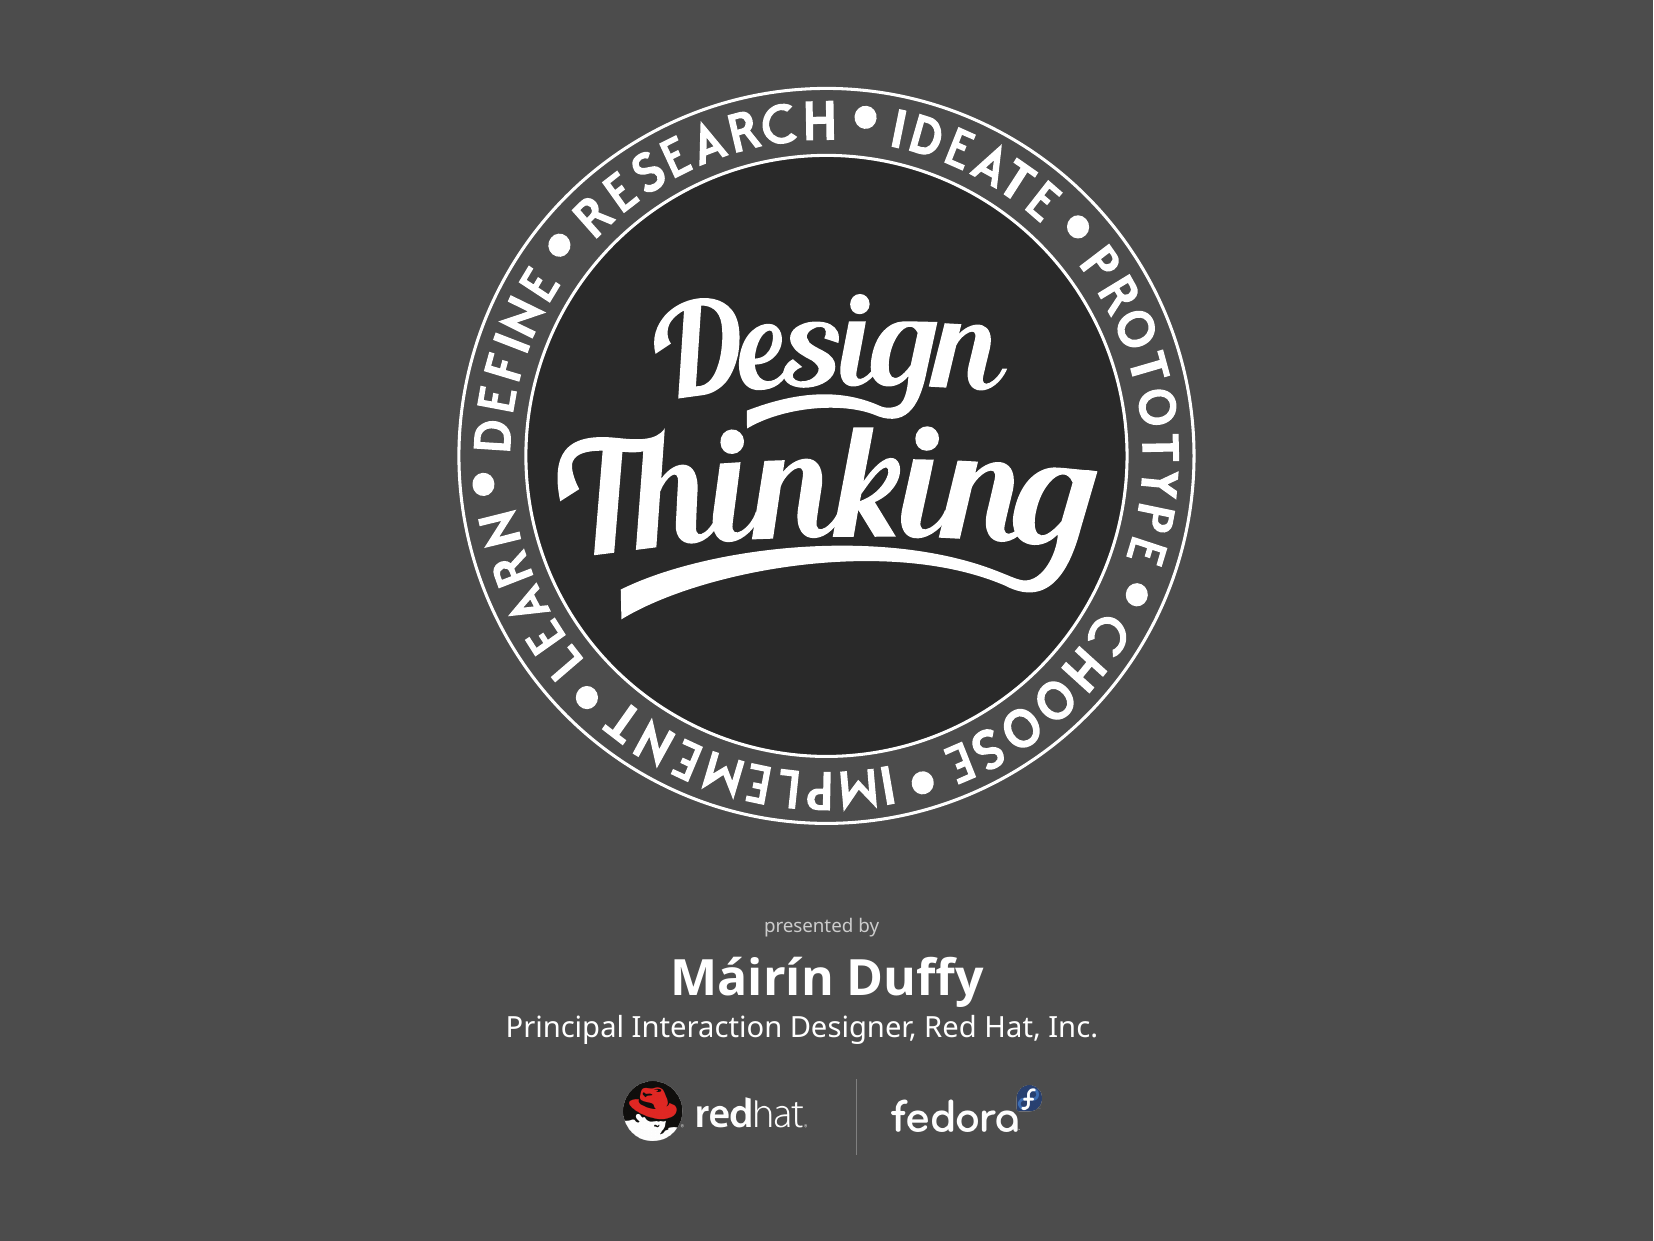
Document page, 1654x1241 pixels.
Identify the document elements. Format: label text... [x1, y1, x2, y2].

text_box Principal Interaction Designer, Red Hat, Inc. [490, 999, 1163, 1050]
text_box Máirín Duffy [655, 934, 998, 999]
picture [891, 1085, 1042, 1132]
picture [457, 86, 1196, 826]
picture [623, 1081, 807, 1141]
text_box presented by [749, 904, 904, 934]
